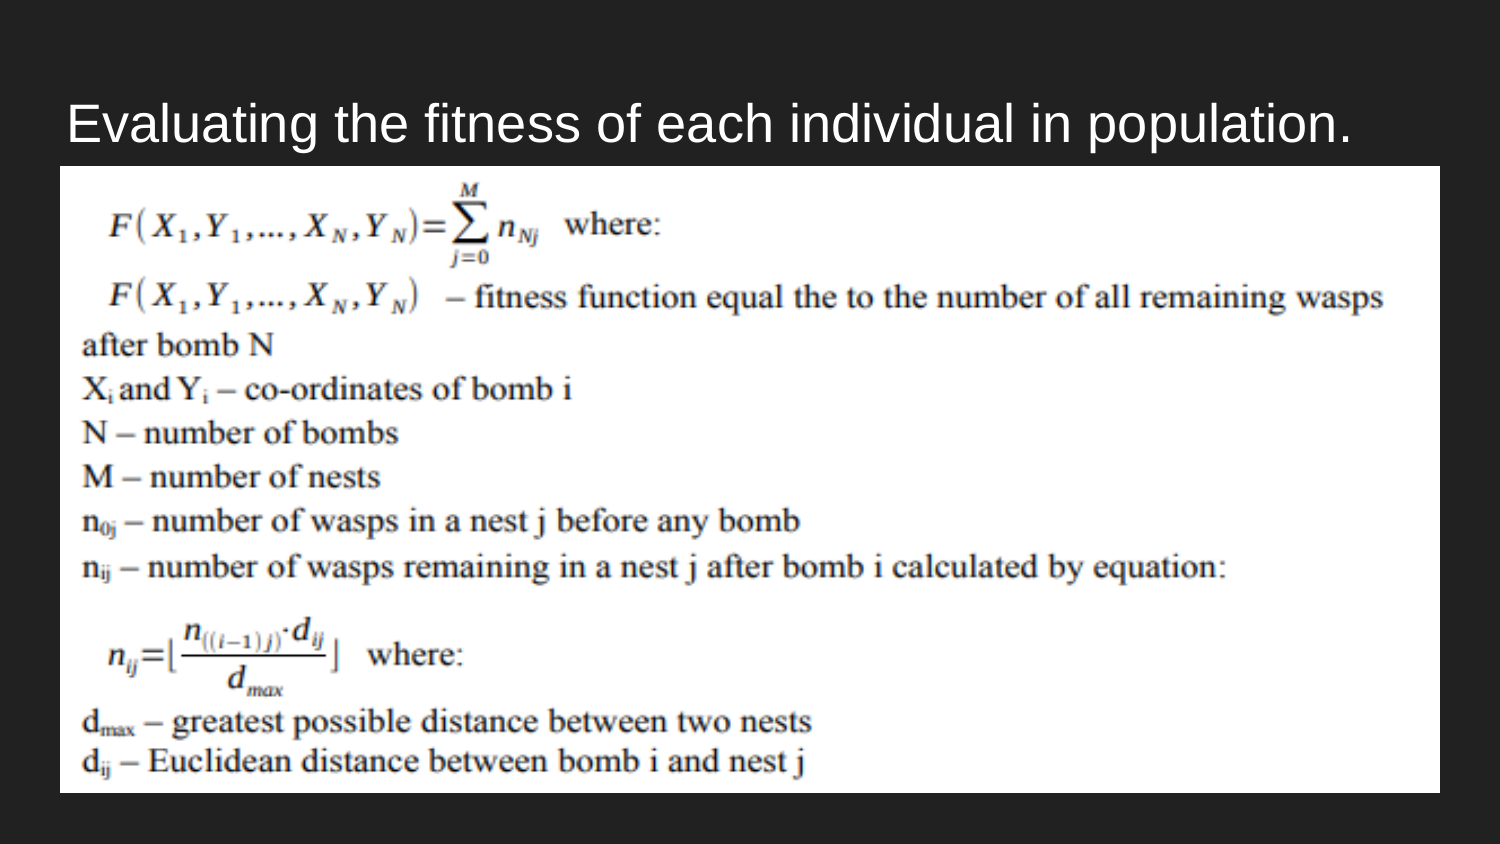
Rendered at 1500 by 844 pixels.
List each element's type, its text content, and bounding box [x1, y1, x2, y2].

title Evaluating the fitness of each individual in population. [51, 72, 1449, 167]
picture [60, 166, 1440, 793]
